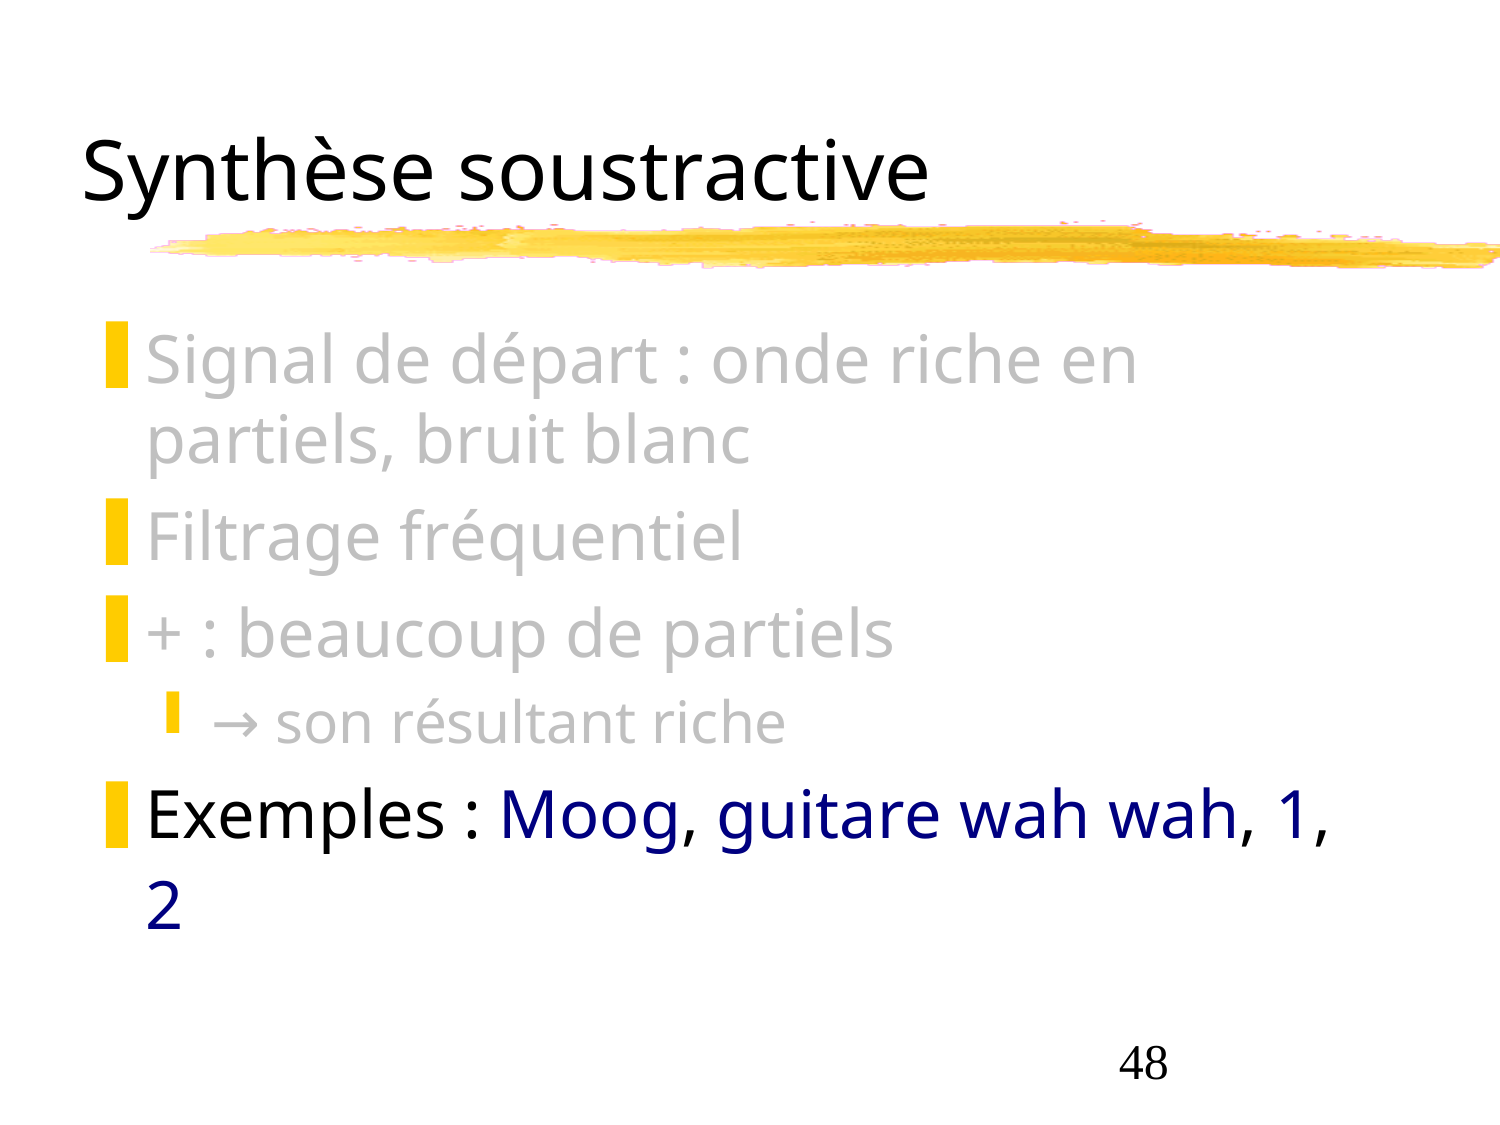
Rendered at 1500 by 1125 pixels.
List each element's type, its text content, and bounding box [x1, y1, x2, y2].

title Synthèse soustractive [66, 8, 1342, 225]
list Signal de départ : onde riche en partiels, bruit blanc Filtrage fréquentiel + : beaucoup de partiels → son résultant riche Exemples : Moog, guitare wah wah, 1, 2 [74, 309, 1417, 1052]
picture [150, 215, 1500, 279]
